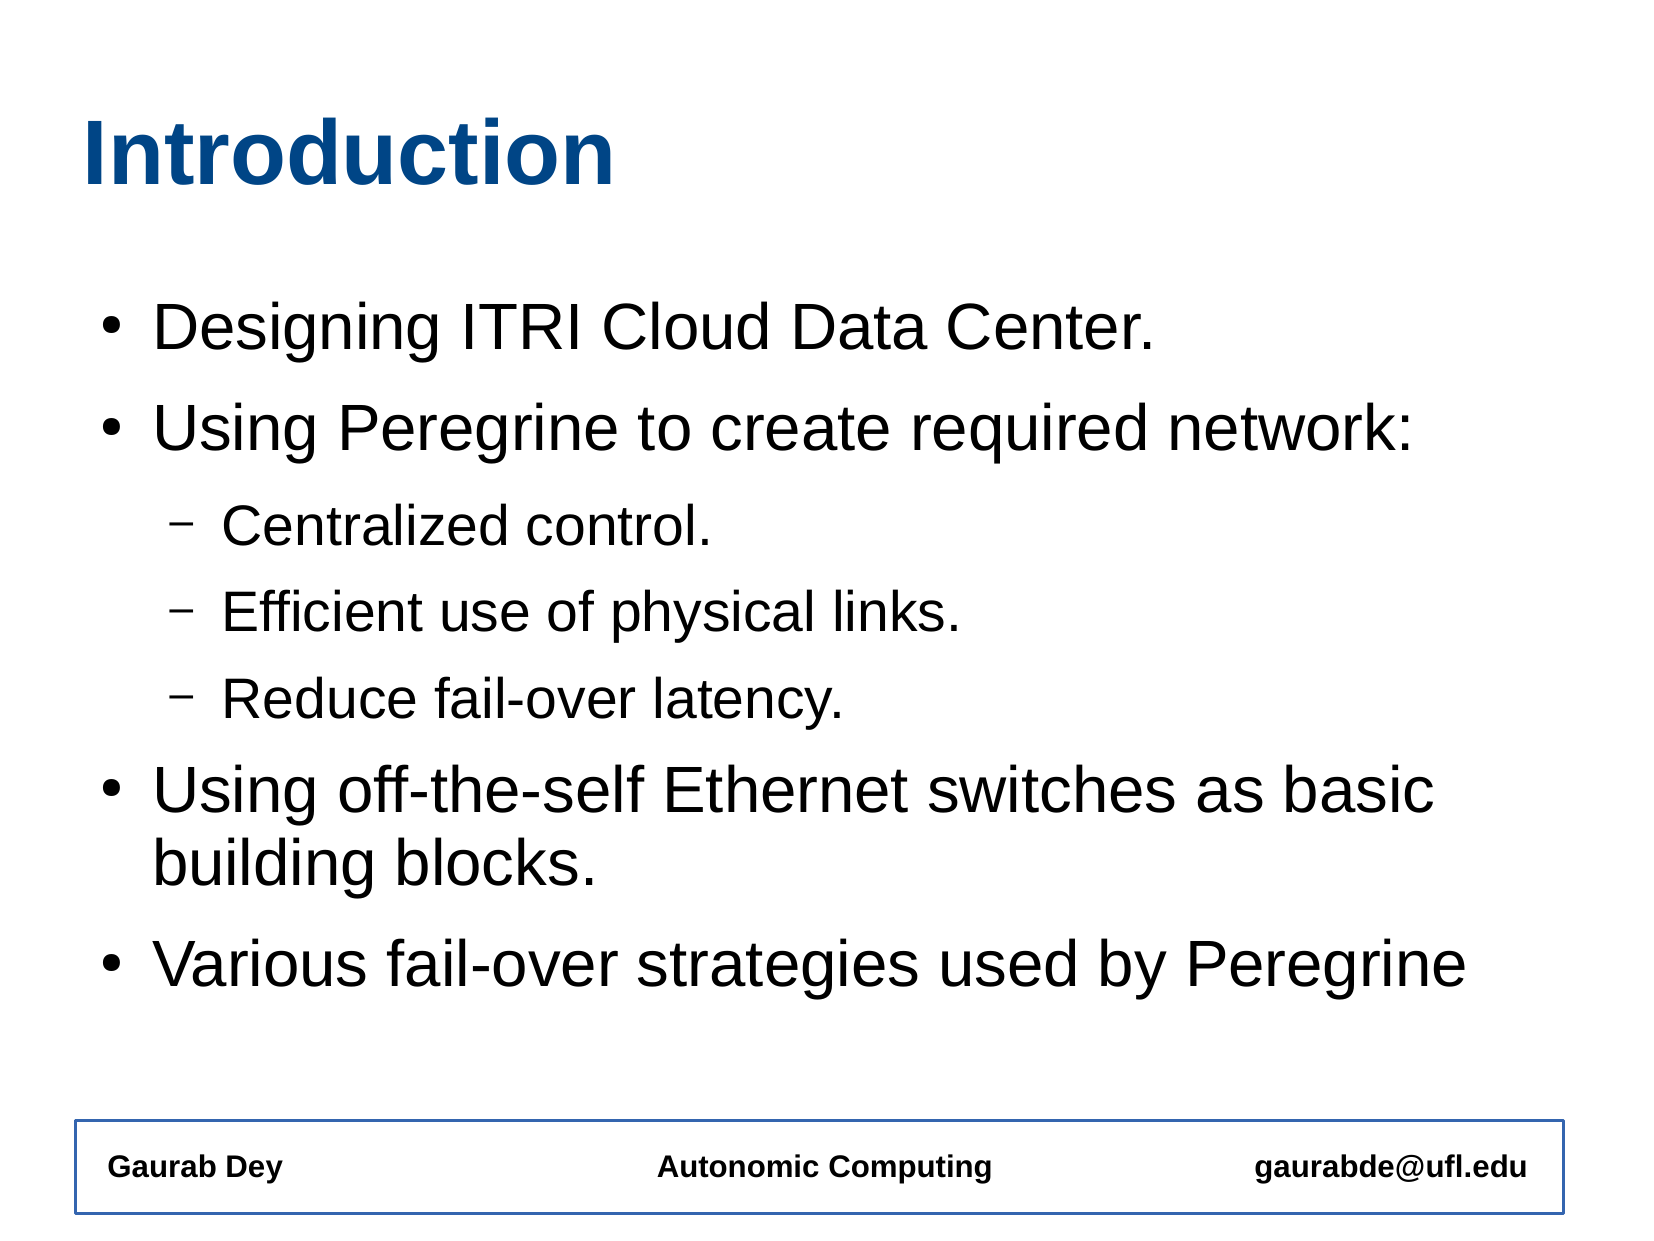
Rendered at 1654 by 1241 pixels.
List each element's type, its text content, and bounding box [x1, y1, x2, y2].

title Introduction [82, 49, 1571, 257]
title Gaurab Dey Autonomic Computing gaurabde@ufl.edu [75, 1120, 1564, 1214]
list Designing ITRI Cloud Data Center. Using Peregrine to create required network: Centralized control. Efficient use of physical links. Reduce fail-over latency. Using off-the-self Ethernet switches as basic building blocks. Various fail-over strategies used by Peregrine [82, 290, 1571, 1010]
